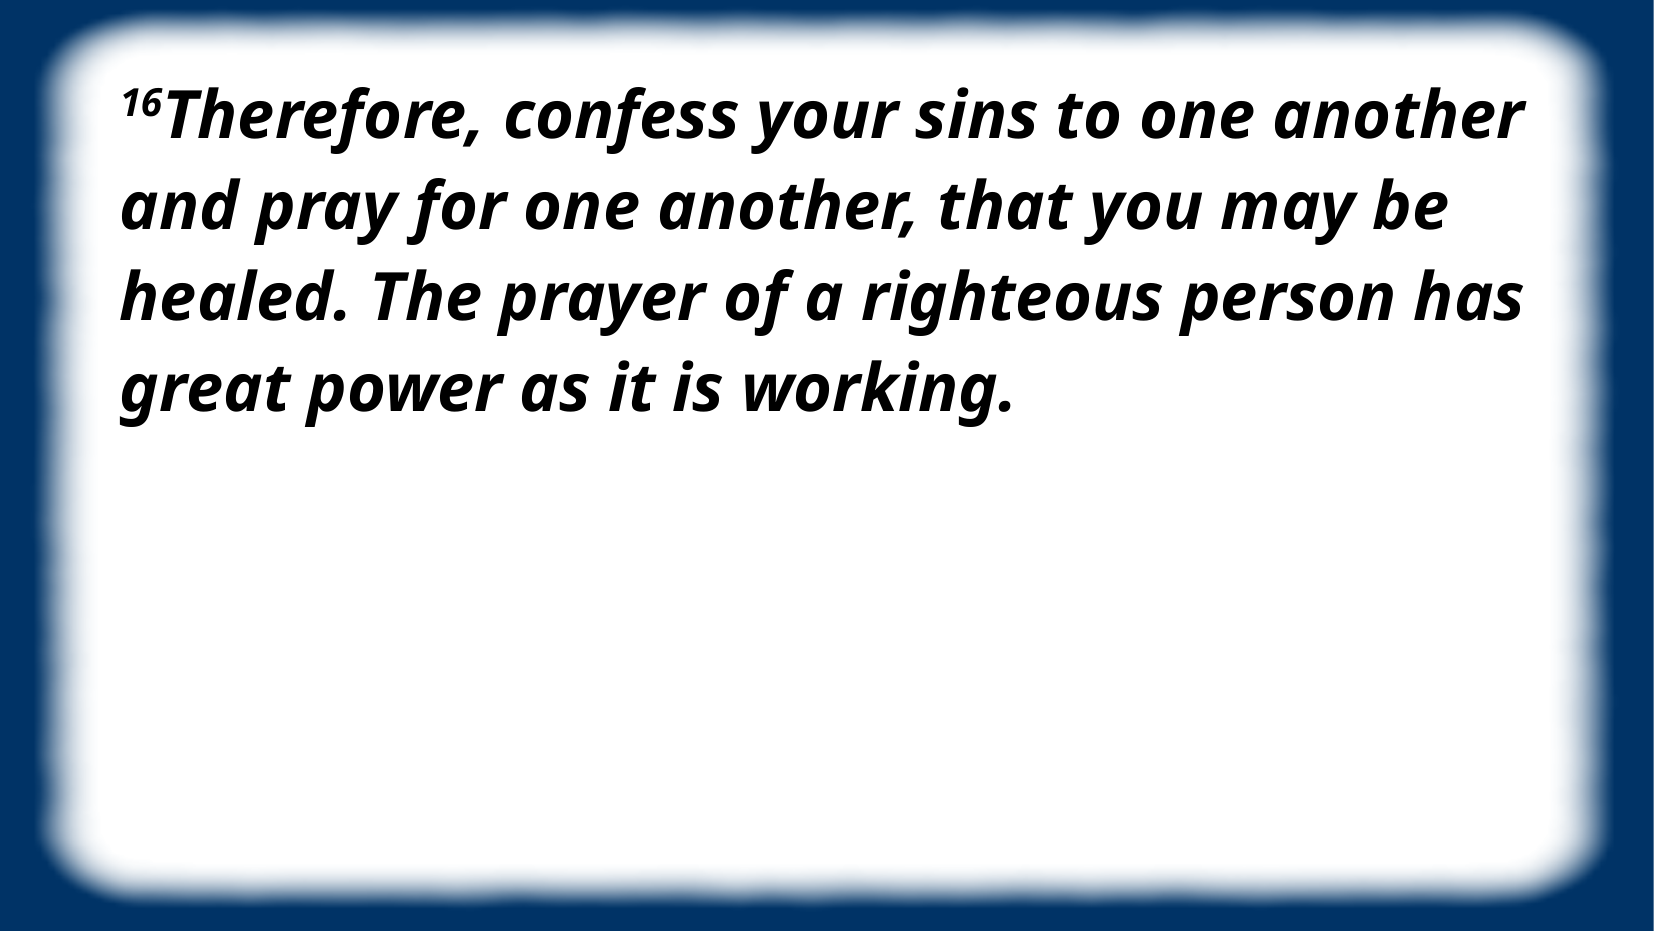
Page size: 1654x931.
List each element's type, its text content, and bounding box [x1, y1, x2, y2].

text_box 16Therefore, confess your sins to one another and pray for one another, that you may be healed. The prayer of a righteous person has great power as it is working. [105, 60, 1546, 430]
picture [0, 0, 1654, 931]
